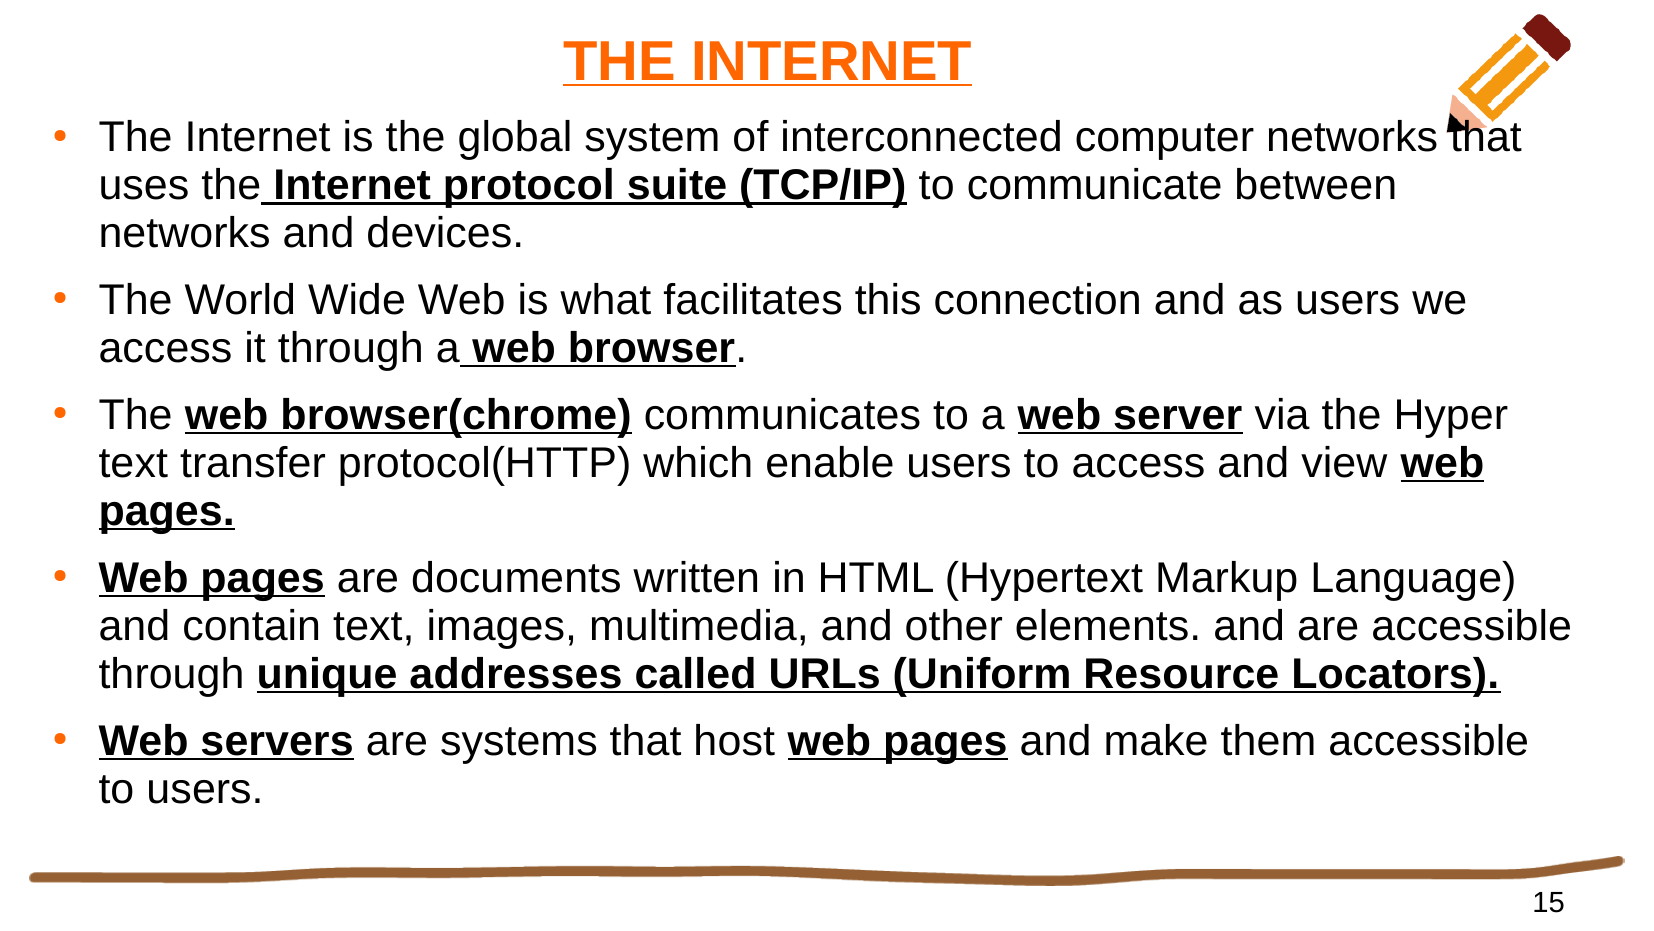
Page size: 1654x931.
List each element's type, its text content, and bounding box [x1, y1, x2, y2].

picture [29, 856, 1625, 886]
title THE INTERNET [88, 9, 1447, 112]
picture [1447, 14, 1571, 112]
list The Internet is the global system of interconnected computer networks that uses the Internet protocol suite (TCP/IP) to communicate between networks and devices. The World Wide Web is what facilitates this connection and as users we access it through a web browser. The web browser(chrome) communicates to a web server via the Hyper text transfer protocol(HTTP) which enable users to access and view web pages. Web pages are documents written in HTML (Hypertext Markup Language) and contain text, images, multimedia, and other elements. and are accessible through unique addresses called URLs (Uniform Resource Locators). Web servers are systems that host web pages and make them accessible to users. [37, 112, 1576, 857]
